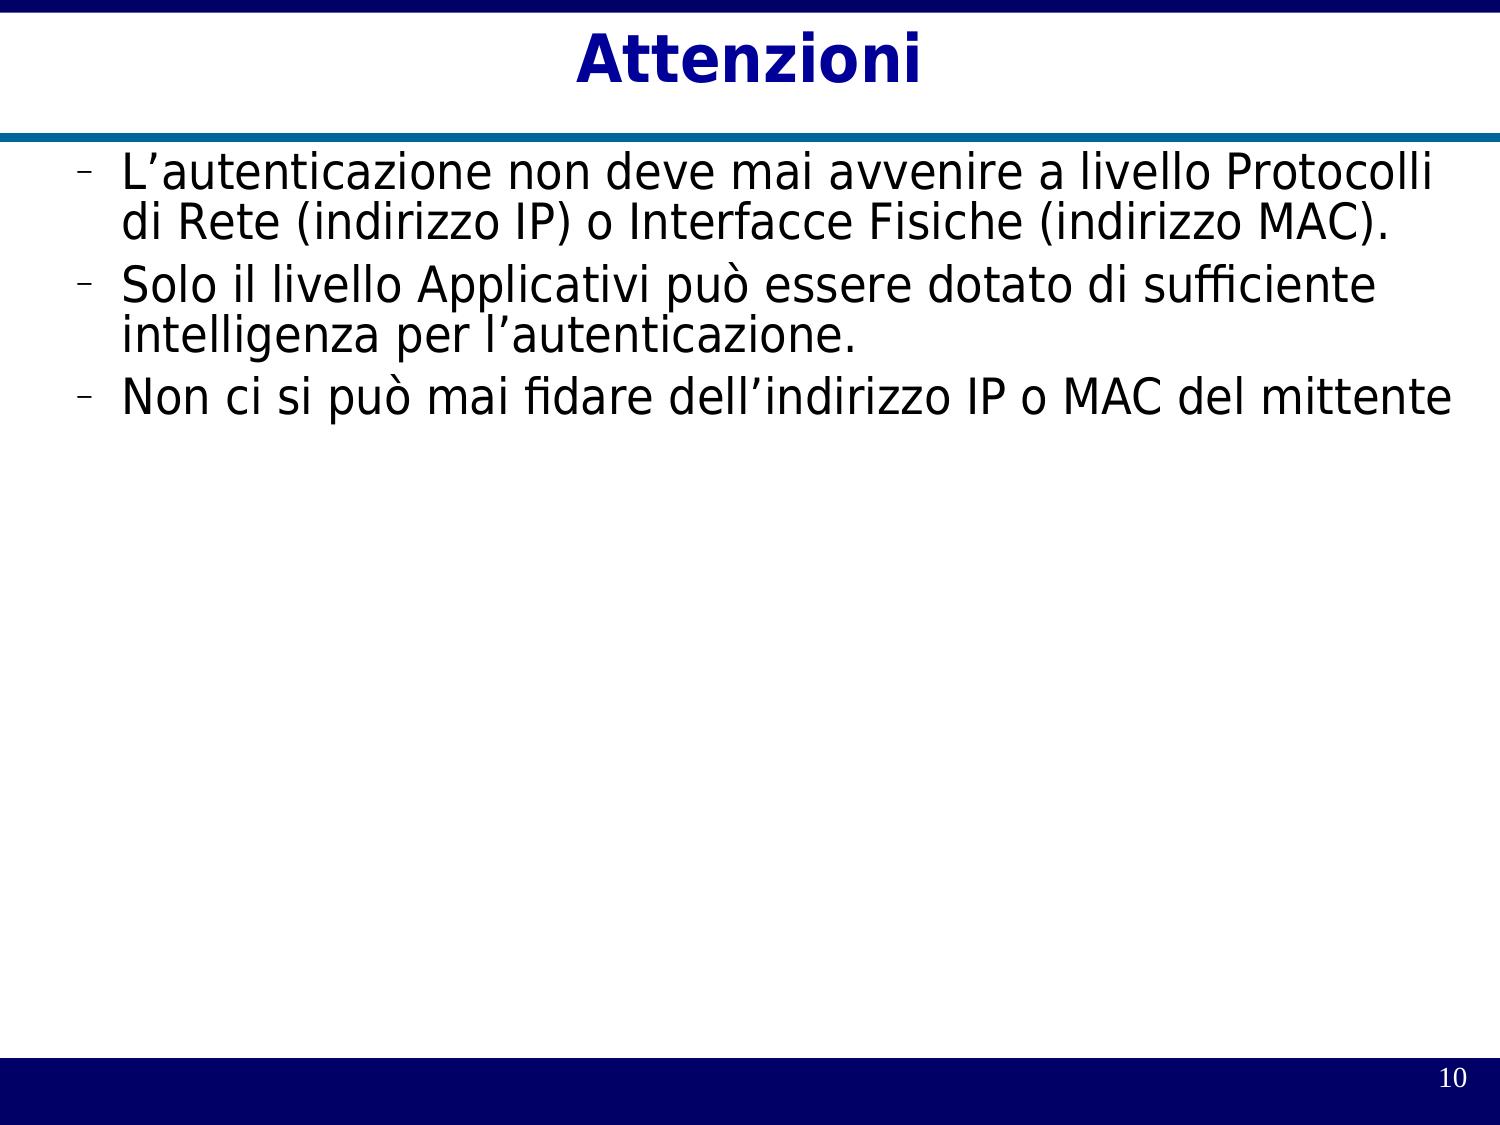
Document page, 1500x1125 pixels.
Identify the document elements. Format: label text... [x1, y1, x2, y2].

title Attenzioni [30, 0, 1471, 126]
list L’autenticazione non deve mai avvenire a livello Protocolli di Rete (indirizzo IP) o Interfacce Fisiche (indirizzo MAC). Solo il livello Applicativi può essere dotato di sufficiente intelligenza per l’autenticazione. Non ci si può mai fidare dell’indirizzo IP o MAC del mittente [0, 149, 1471, 1021]
